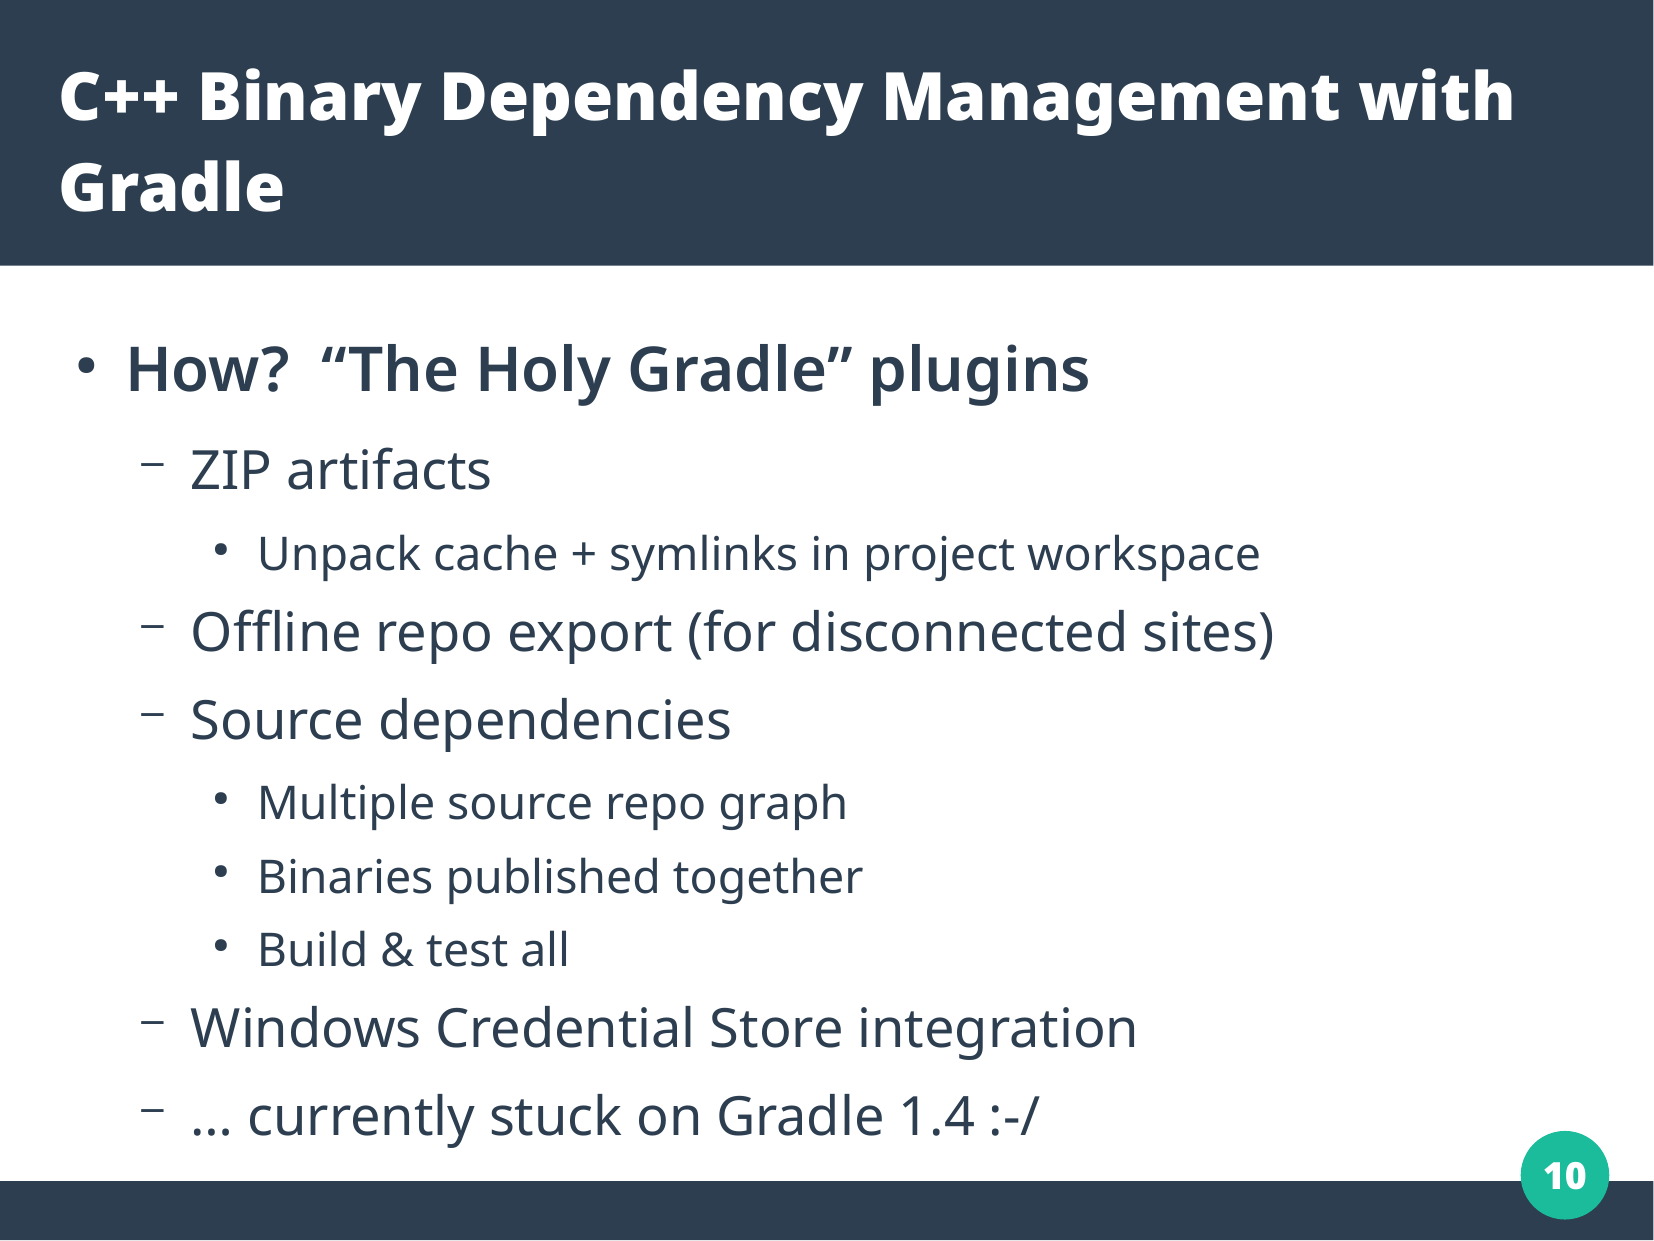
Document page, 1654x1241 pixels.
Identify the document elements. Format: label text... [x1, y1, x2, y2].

title C++ Binary Dependency Management with Gradle [59, 49, 1595, 207]
list How? “The Holy Gradle” plugins ZIP artifacts Unpack cache + symlinks in project workspace Offline repo export (for disconnected sites) Source dependencies Multiple source repo graph Binaries published together Build & test all Windows Credential Store integration … currently stuck on Gradle 1.4 :-/ [59, 324, 1595, 1152]
